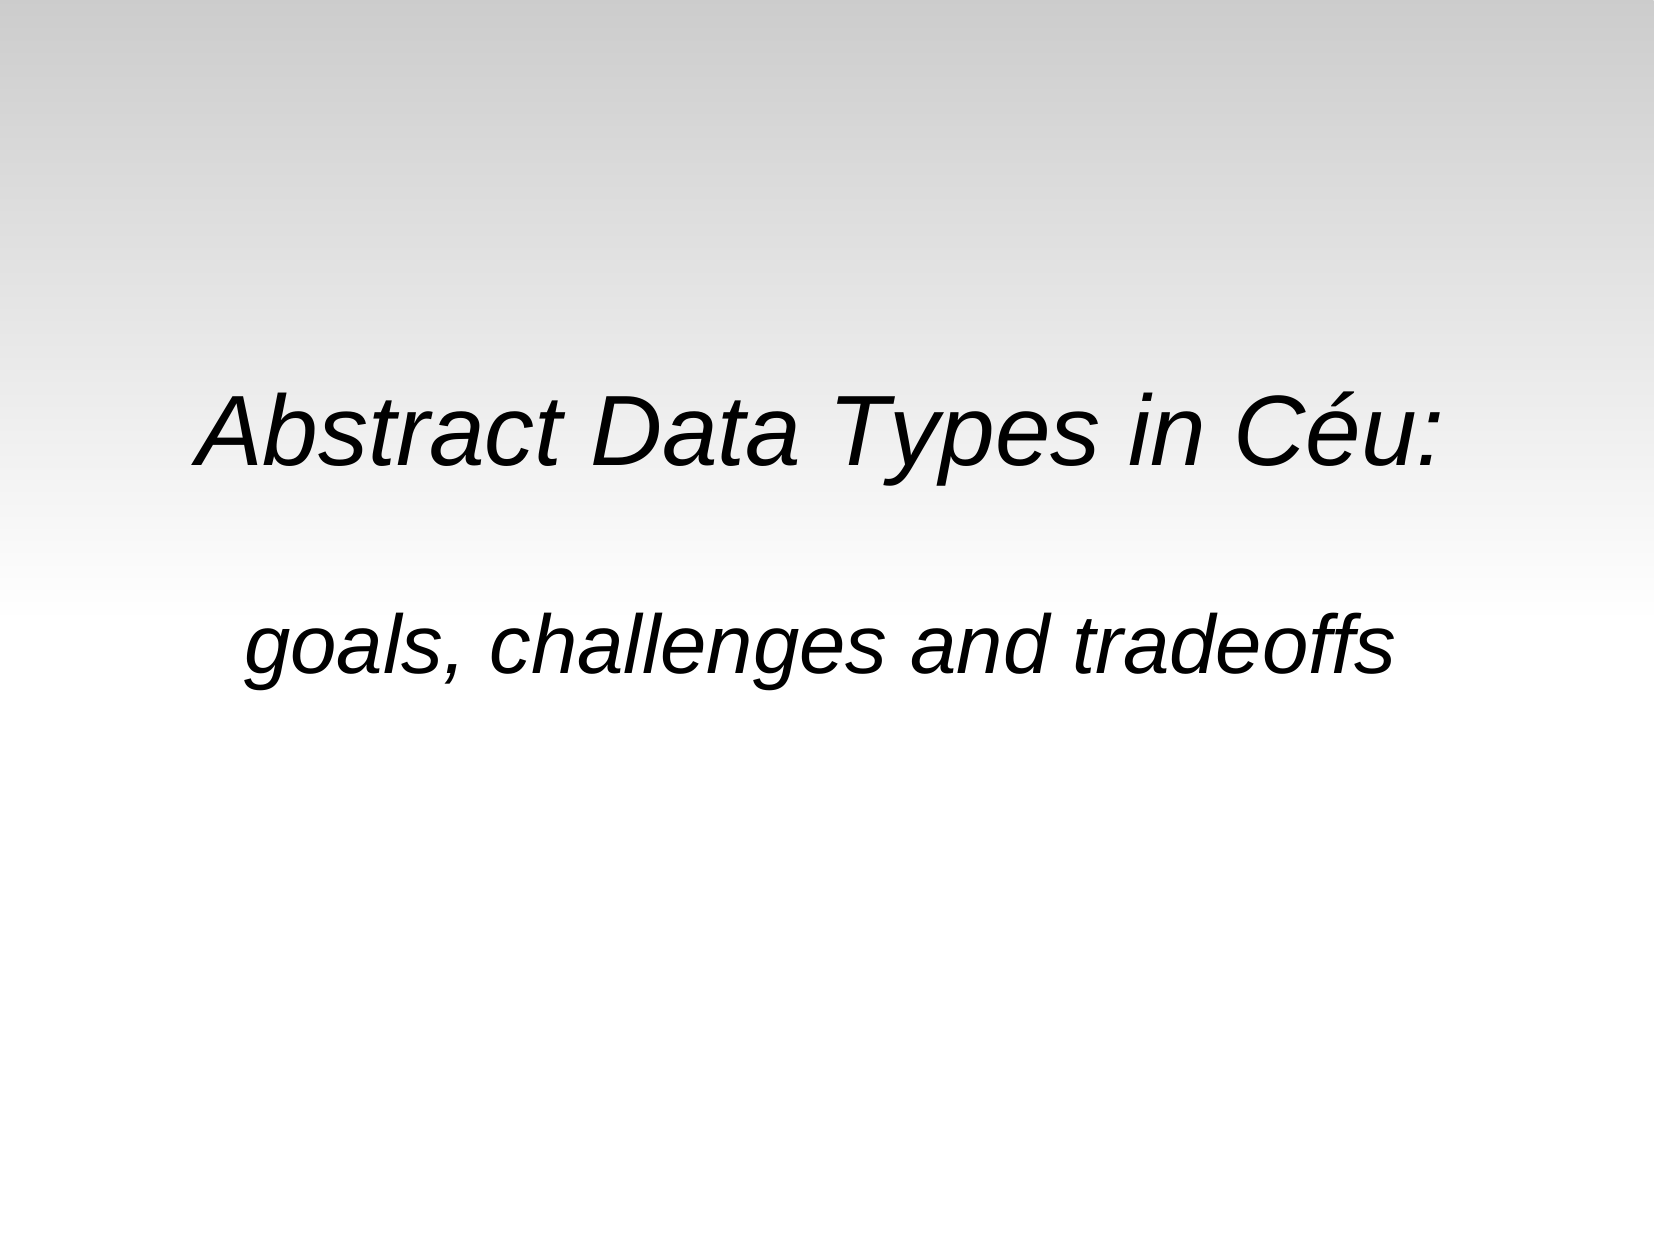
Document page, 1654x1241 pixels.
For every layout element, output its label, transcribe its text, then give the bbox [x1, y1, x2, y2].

subtitle Abstract Data Types in Céu: goals, challenges and tradeoffs [76, 277, 1565, 788]
